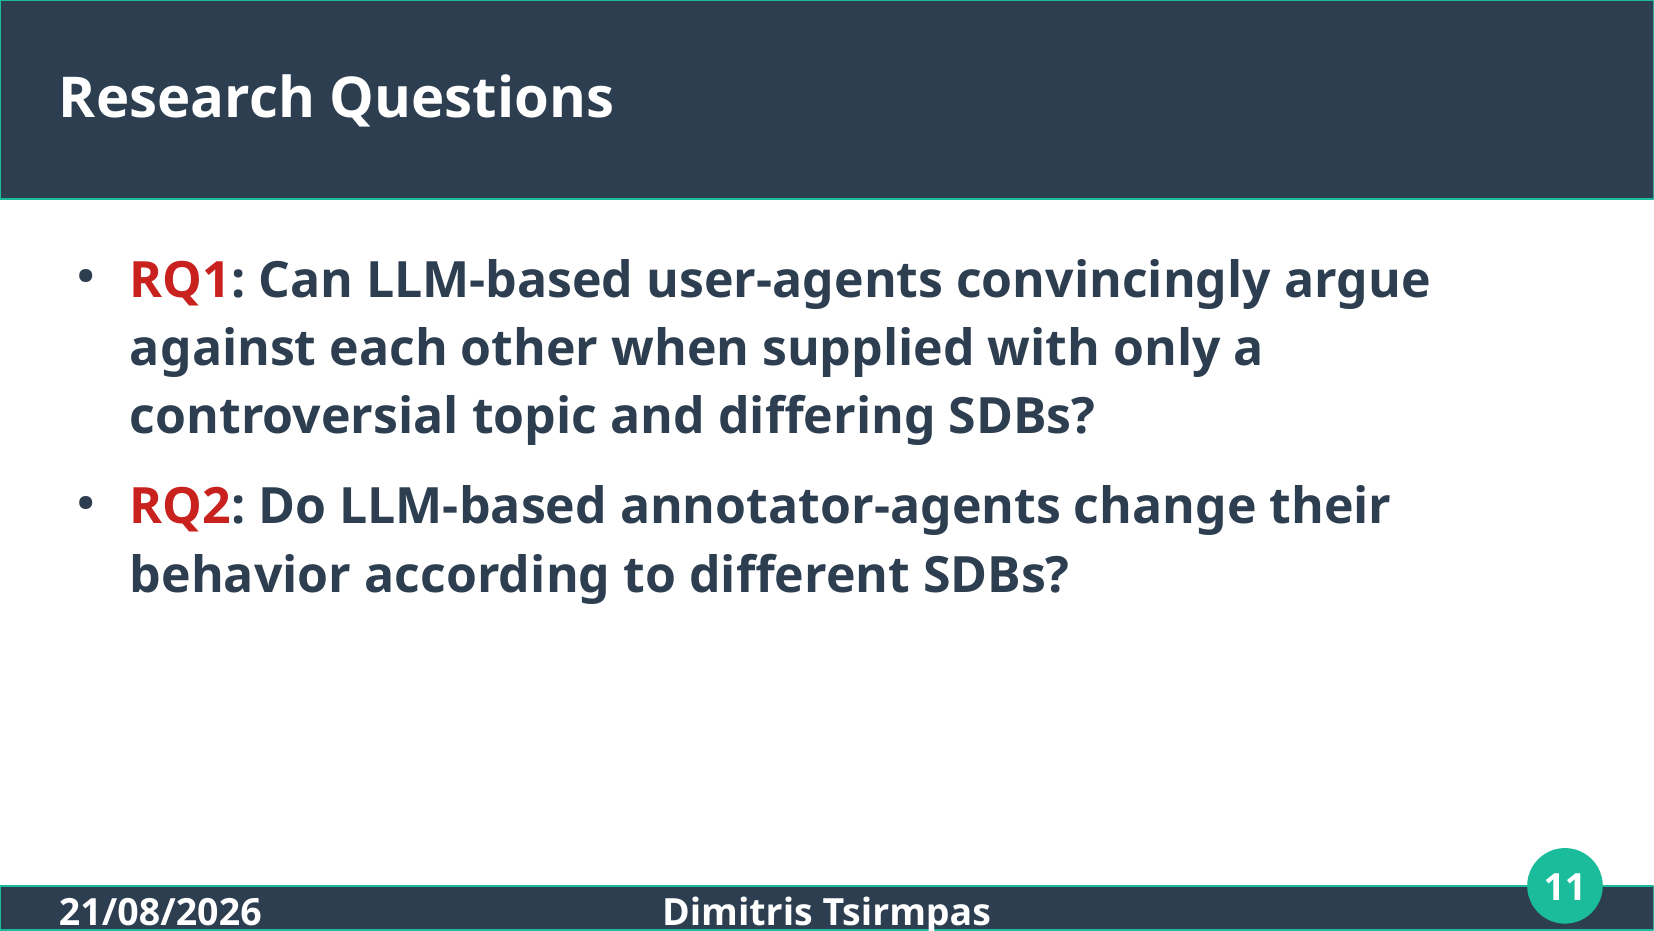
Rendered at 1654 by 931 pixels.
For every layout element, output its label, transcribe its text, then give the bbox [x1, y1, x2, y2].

title Research Questions [59, 37, 1595, 155]
list RQ1: Can LLM-based user-agents convincingly argue against each other when supplied with only a controversial topic and differing SDBs? RQ2: Do LLM-based annotator-agents change their behavior according to different SDBs? [59, 243, 1595, 864]
